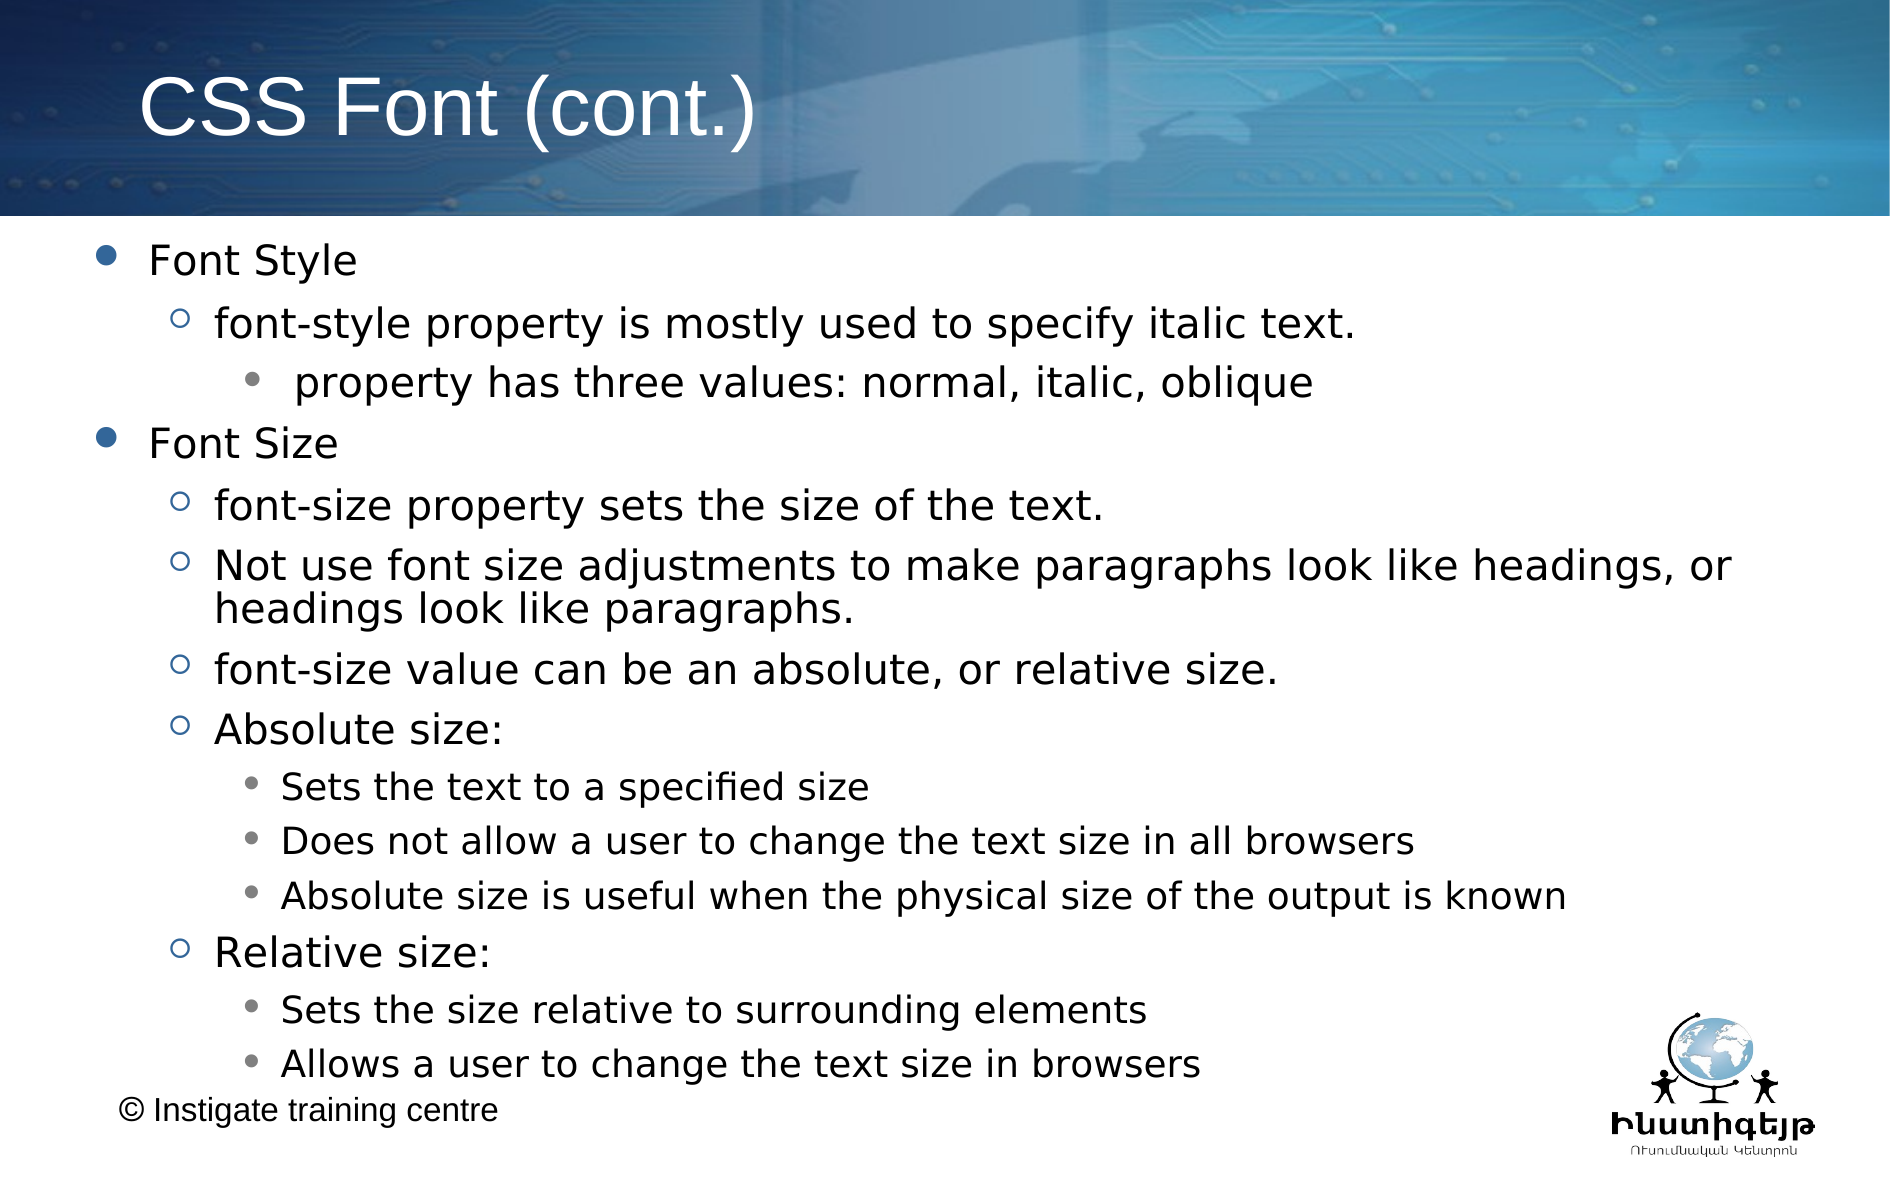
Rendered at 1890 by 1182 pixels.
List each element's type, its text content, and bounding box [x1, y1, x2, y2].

picture [1612, 1012, 1815, 1157]
list Font Style font-style property is mostly used to specify italic text. property has three values: normal, italic, oblique Font Size font-size property sets the size of the text. Not use font size adjustments to make paragraphs look like headings, or headings look like paragraphs. font-size value can be an absolute, or relative size. Absolute size: Sets the text to a specified size Does not allow a user to change the text size in all browsers Absolute size is useful when the physical size of the output is known Relative size: Sets the size relative to surrounding elements Allows a user to change the text size in browsers [93, 241, 1820, 269]
picture [0, 0, 1890, 216]
text_box CSS Font (cont.) [138, 82, 1801, 87]
